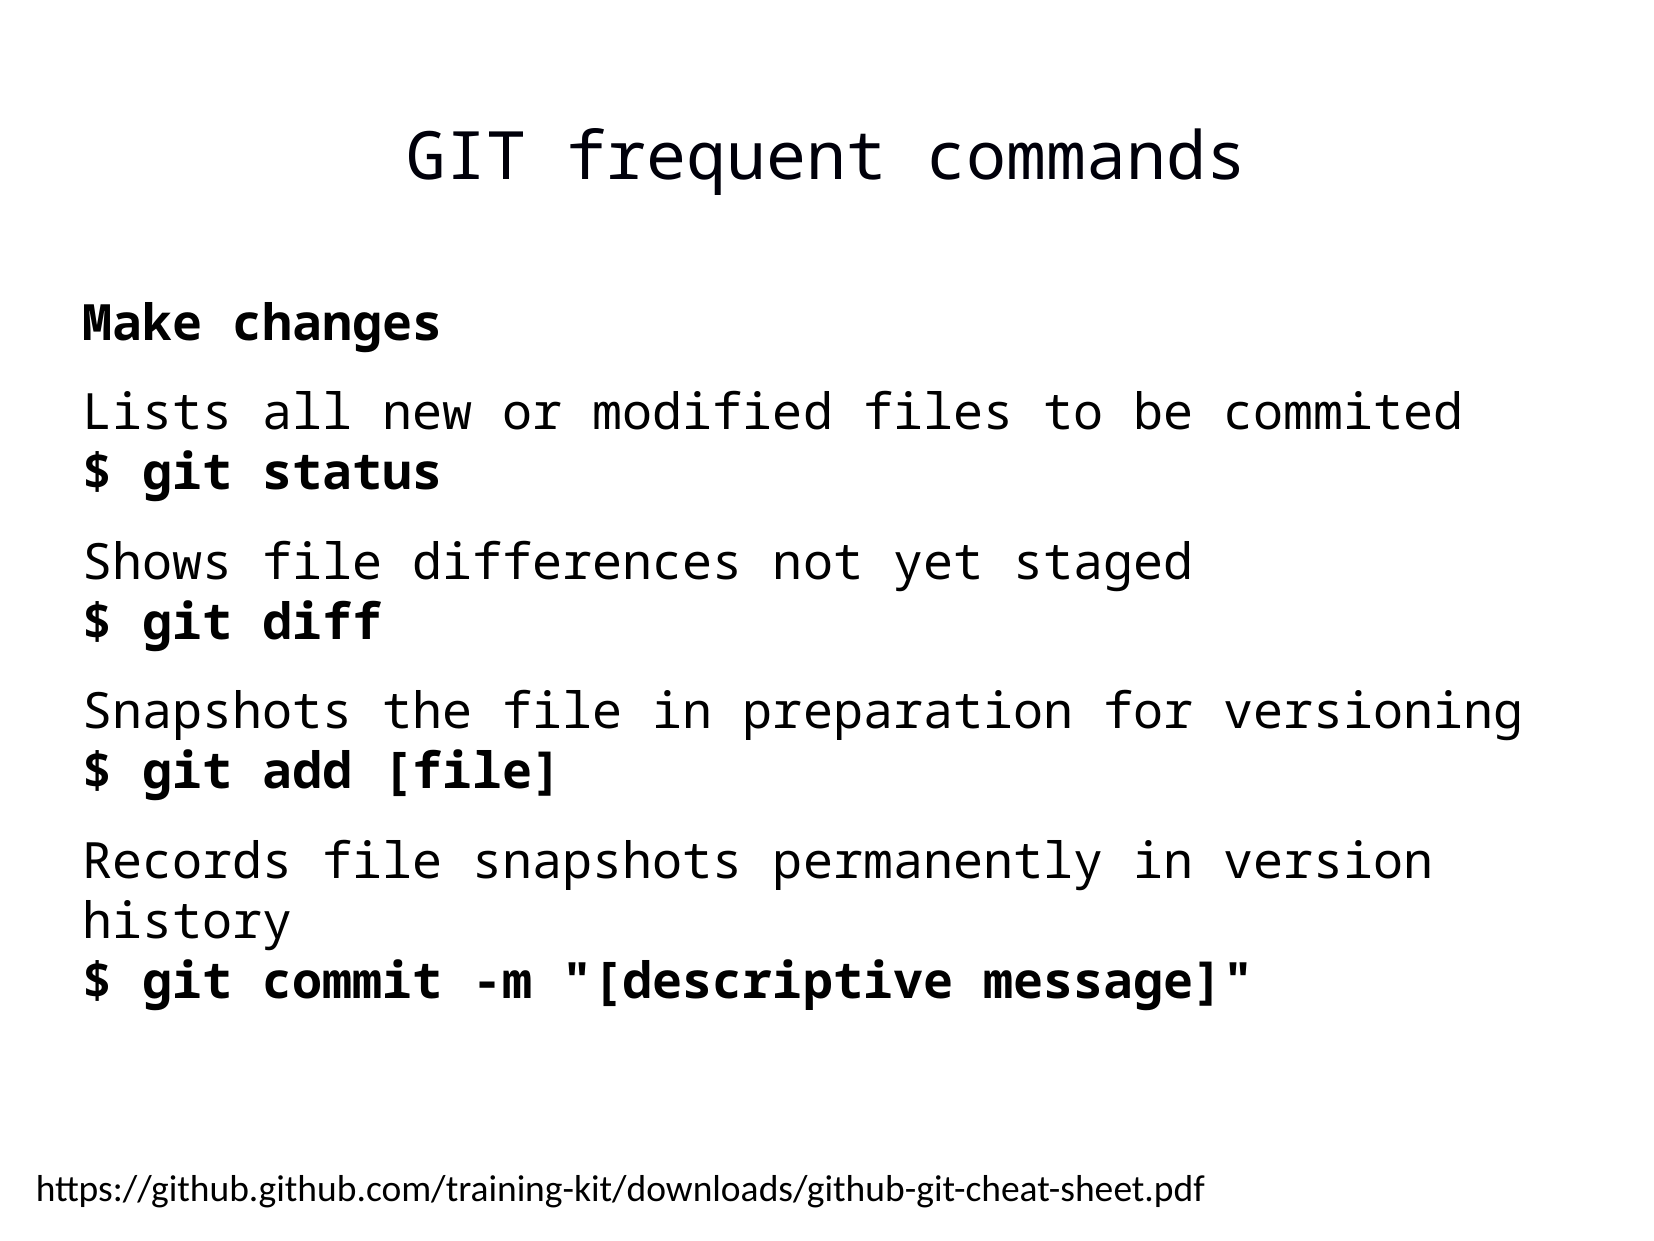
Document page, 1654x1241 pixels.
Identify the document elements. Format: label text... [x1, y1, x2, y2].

text_box Make changes Lists all new or modified files to be commited $ git status Shows file differences not yet staged $ git diff Snapshots the file in preparation for versioning $ git add [file] Records file snapshots permanently in version history $ git commit -m "[descriptive message]" [82, 290, 1571, 1010]
text_box https://github.github.com/training-kit/downloads/github-git-cheat-sheet.pdf [21, 1157, 1484, 1217]
text_box GIT frequent commands [82, 49, 1571, 257]
